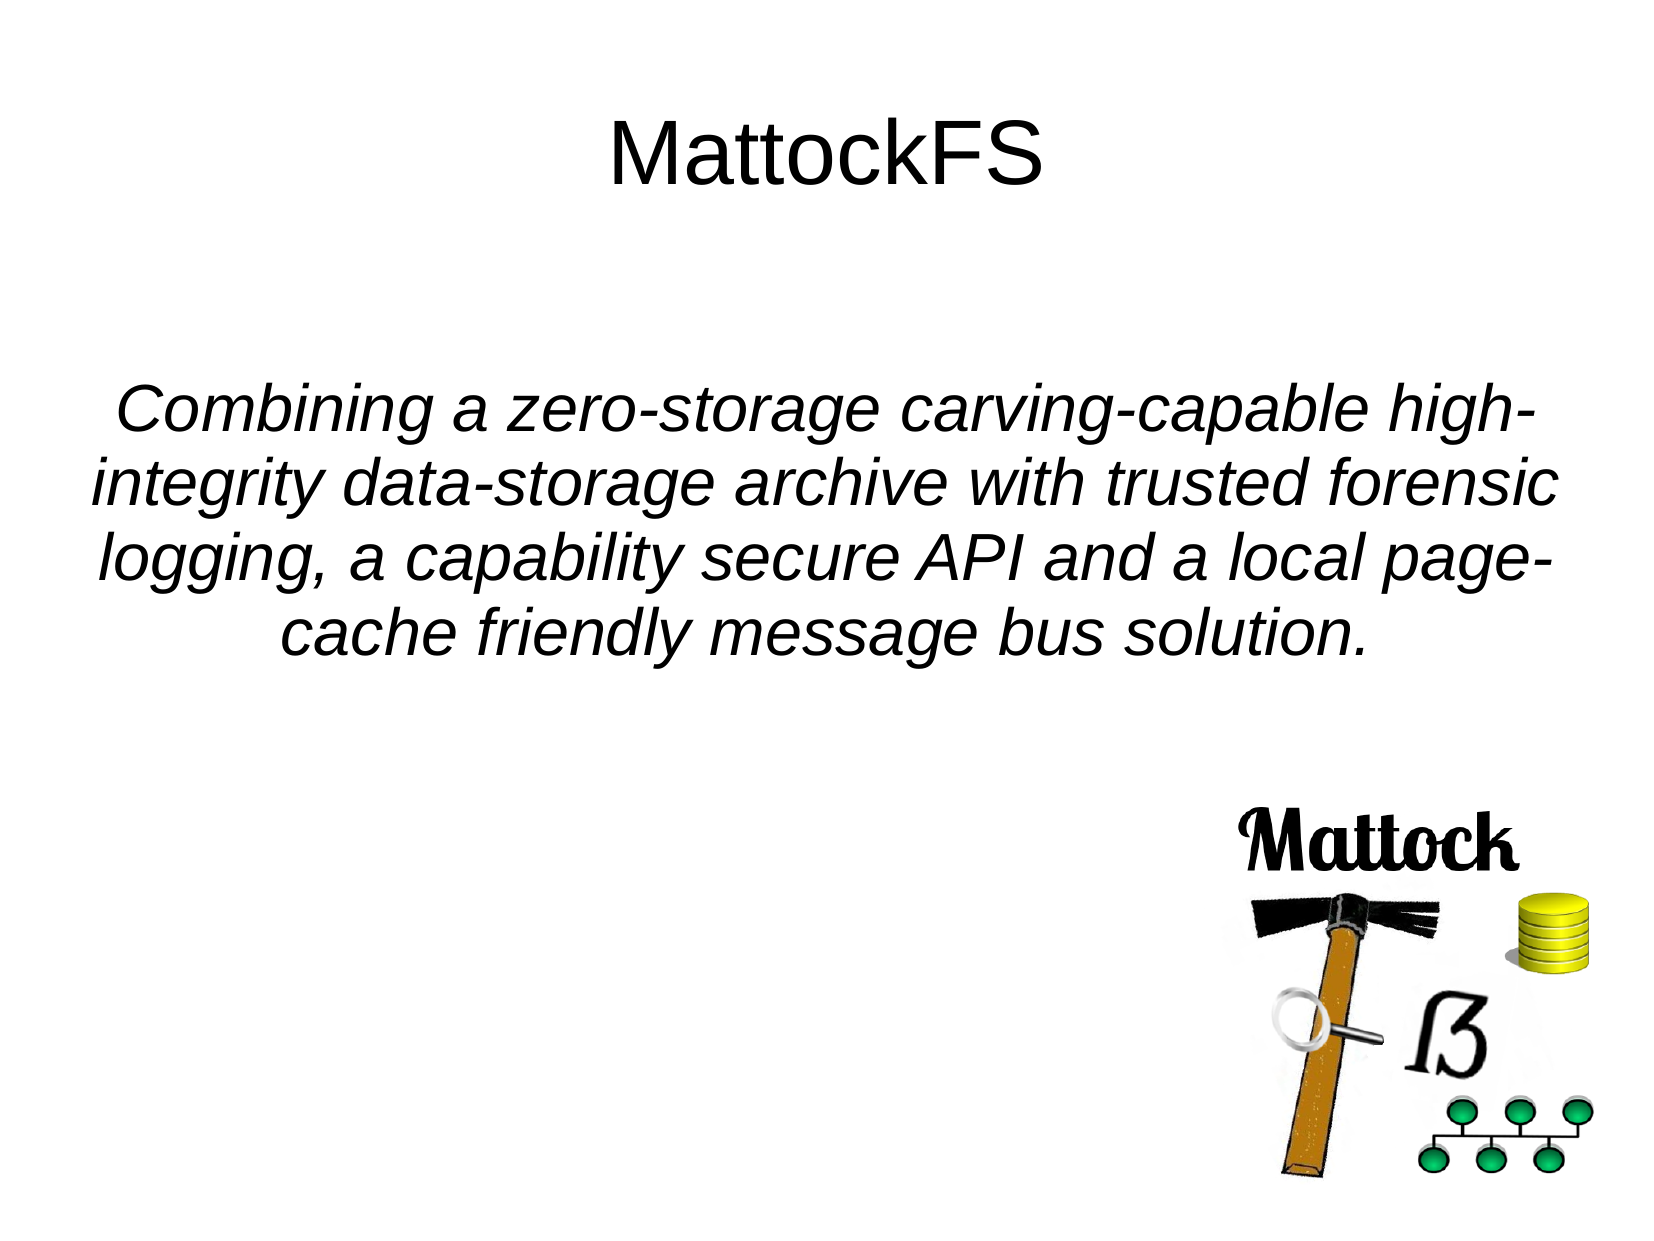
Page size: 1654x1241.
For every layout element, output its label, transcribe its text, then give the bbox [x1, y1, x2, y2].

picture [1200, 785, 1610, 1186]
subtitle Combining a zero-storage carving-capable high-integrity data-storage archive with trusted forensic logging, a capability secure API and a local page-cache friendly message bus solution. [82, 290, 1571, 751]
title MattockFS [82, 49, 1571, 257]
